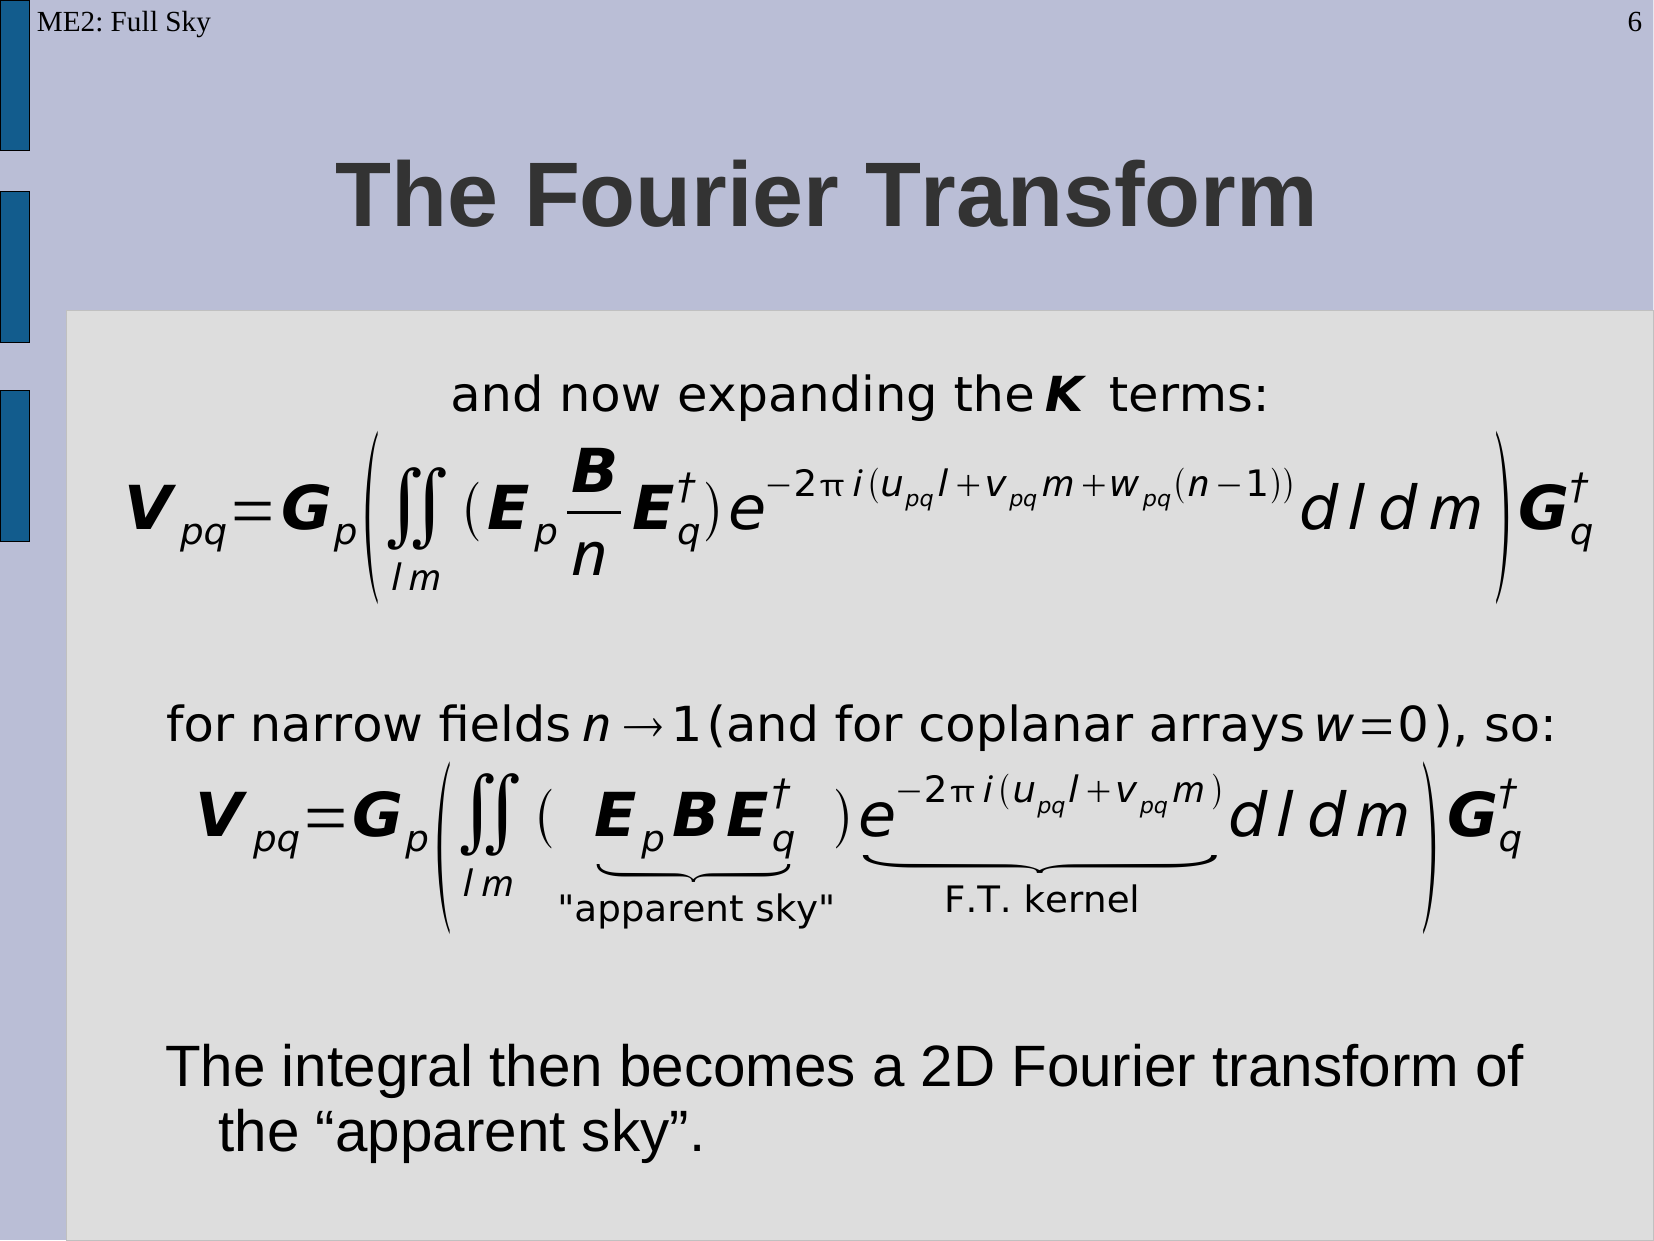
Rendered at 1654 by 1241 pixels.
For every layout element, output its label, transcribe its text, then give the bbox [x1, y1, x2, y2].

list The integral then becomes a 2D Fourier transform of the “apparent sky”. [147, 1033, 1560, 1171]
chart [118, 354, 1599, 938]
title The Fourier Transform [121, 91, 1534, 299]
